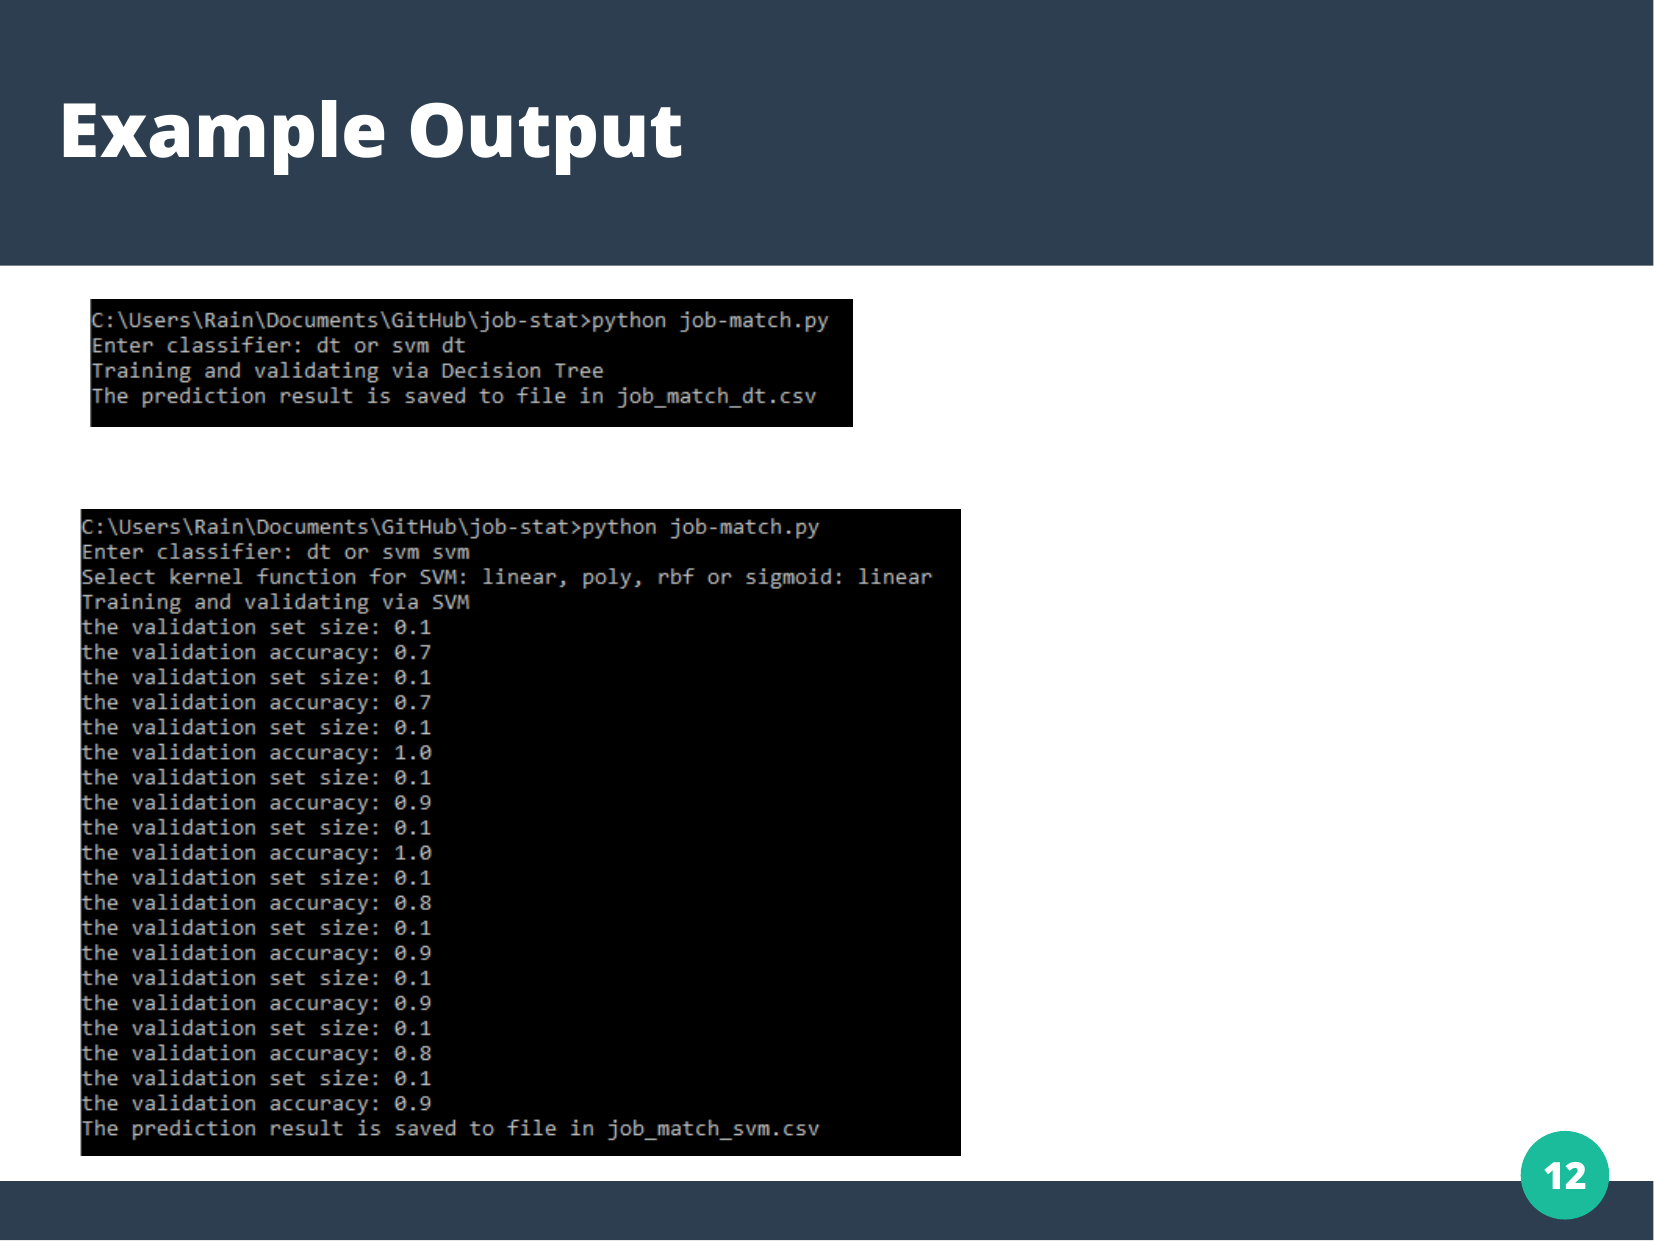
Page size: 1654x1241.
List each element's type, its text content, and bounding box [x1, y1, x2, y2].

picture [80, 509, 961, 1156]
picture [90, 299, 853, 427]
title Example Output [59, 49, 1595, 207]
